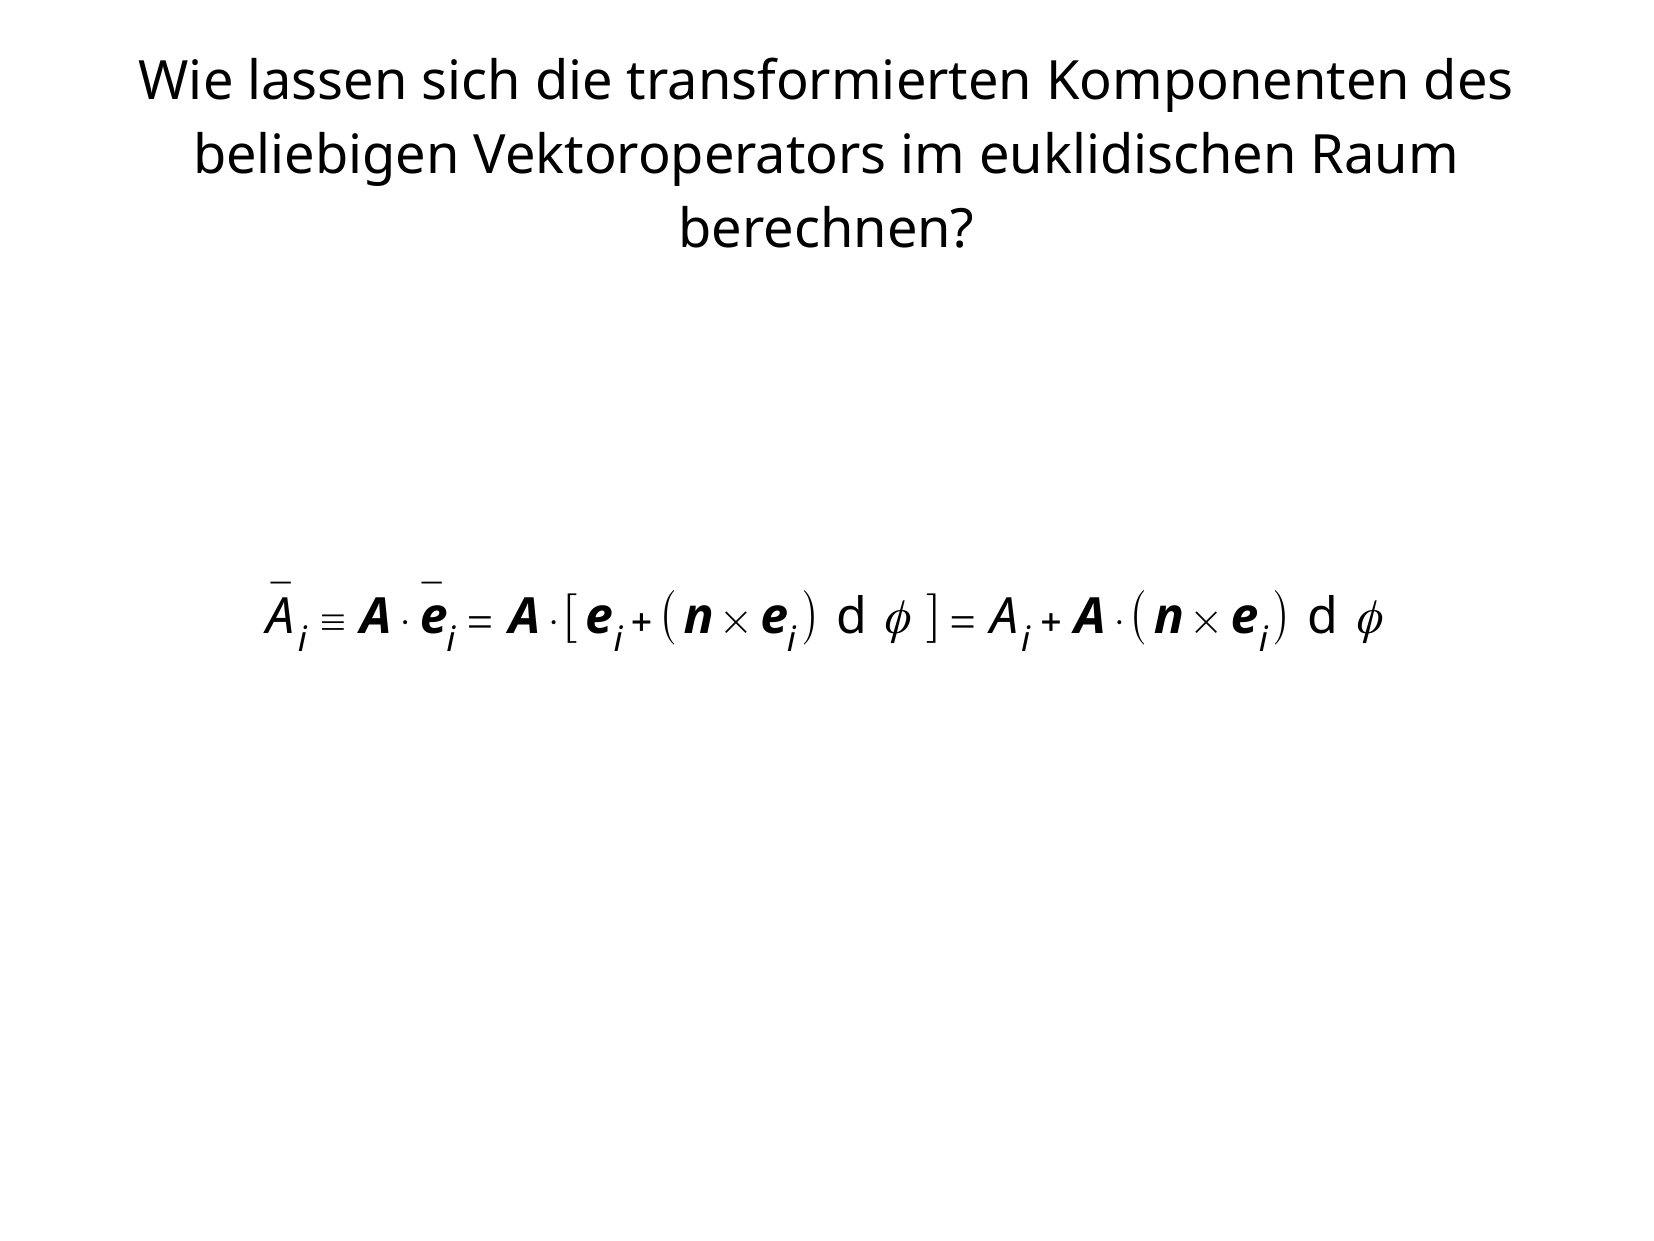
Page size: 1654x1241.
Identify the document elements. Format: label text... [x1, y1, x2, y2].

title Wie lassen sich die transformierten Komponenten des beliebigen Vektoroperators im euklidischen Raum berechnen? [82, 49, 1571, 257]
chart [257, 579, 1397, 661]
